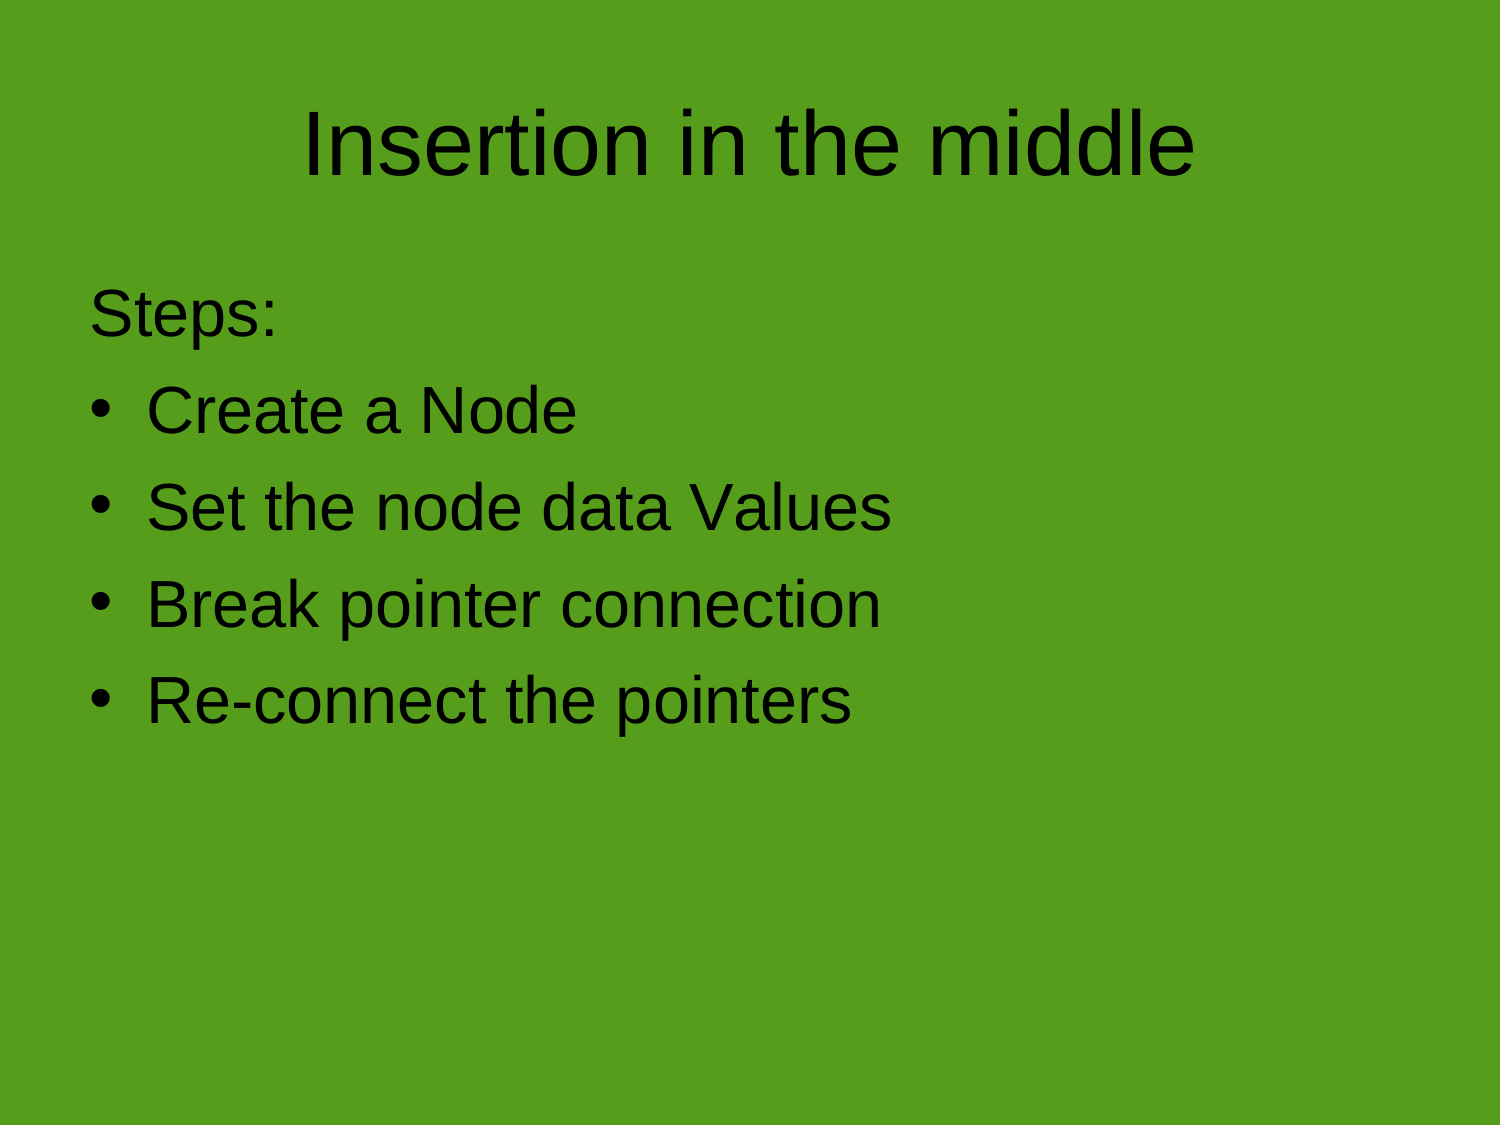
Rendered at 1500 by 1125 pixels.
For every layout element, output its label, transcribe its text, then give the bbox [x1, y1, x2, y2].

title Insertion in the middle [75, 45, 1426, 233]
list Steps: Create a Node Set the node data Values Break pointer connection Re-connect the pointers [75, 262, 1426, 1005]
